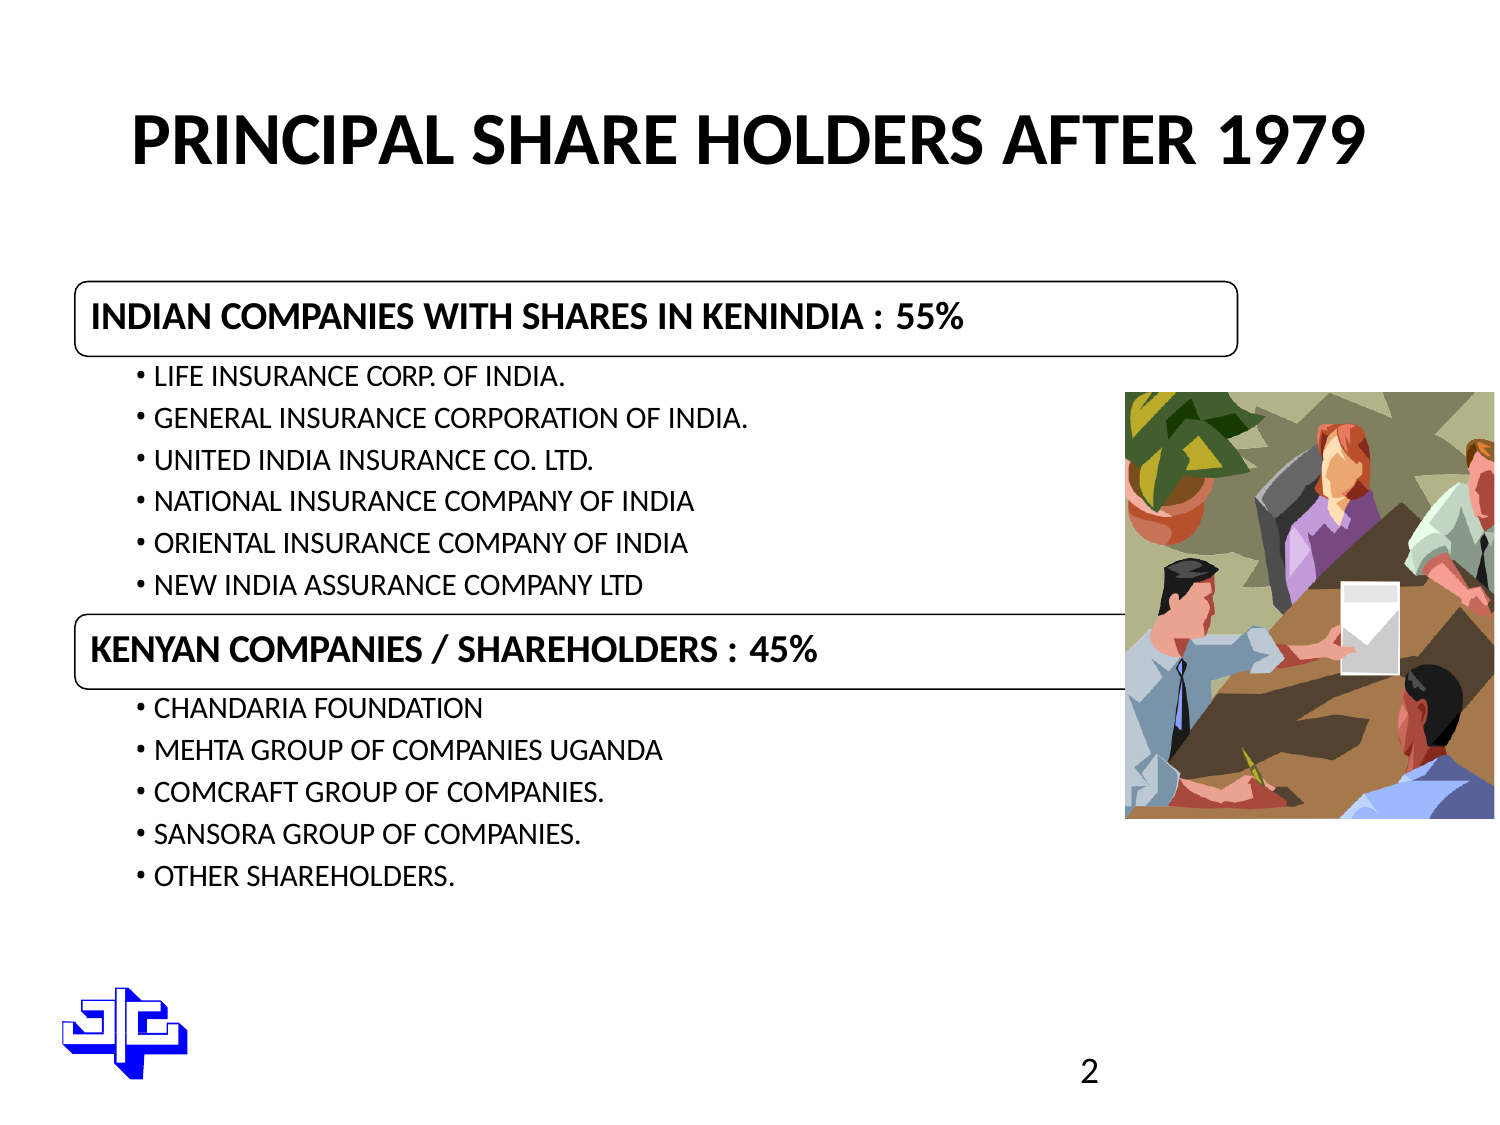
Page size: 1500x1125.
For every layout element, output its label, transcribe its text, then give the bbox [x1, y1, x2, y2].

text_box [74, 281, 88, 357]
title PRINCIPAL SHARE HOLDERS AFTER 1979 [129, 87, 1371, 182]
text_box [993, 281, 1238, 357]
text_box [993, 614, 1125, 690]
text_box INDIAN COMPANIES WITH SHARES IN KENINDIA : 55% LIFE INSURANCE CORP. OF INDIA. GENERAL INSURANCE CORPORATION OF INDIA. UNITED INDIA INSURANCE CO. LTD. NATIONAL INSURANCE COMPANY OF INDIA ORIENTAL INSURANCE COMPANY OF INDIA NEW INDIA ASSURANCE COMPANY LTD KENYAN COMPANIES / SHAREHOLDERS : 45% CHANDARIA FOUNDATION MEHTA GROUP OF COMPANIES UGANDA COMCRAFT GROUP OF COMPANIES. SANSORA GROUP OF COMPANIES. OTHER SHAREHOLDERS. [88, 266, 993, 896]
picture [1125, 392, 1495, 819]
text_box [1080, 1046, 1426, 1092]
text_box [74, 614, 88, 690]
text_box [62, 987, 188, 1080]
